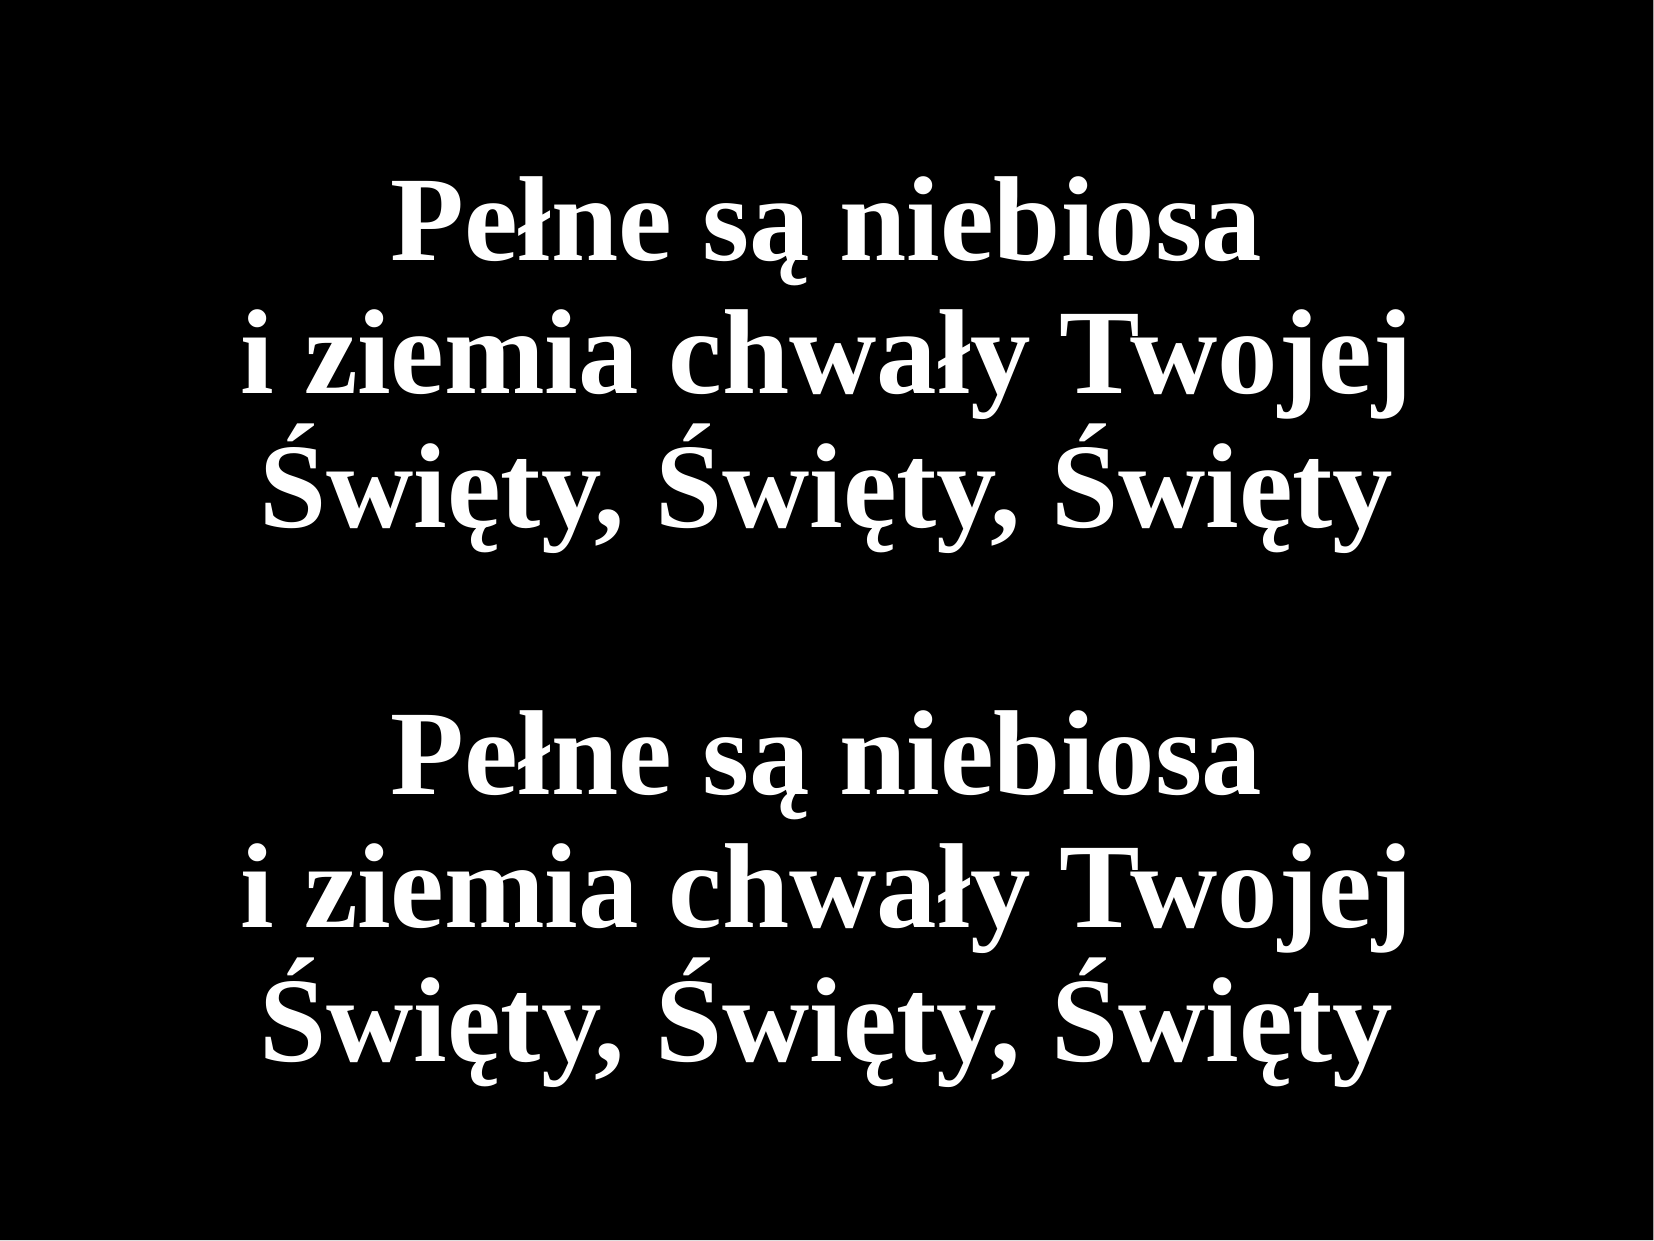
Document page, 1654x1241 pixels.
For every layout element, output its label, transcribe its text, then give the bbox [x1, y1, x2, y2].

title Pełne są niebiosa i ziemia chwały Twojej Święty, Święty, Święty Pełne są niebiosa i ziemia chwały Twojej Święty, Święty, Święty [0, 0, 1654, 1241]
